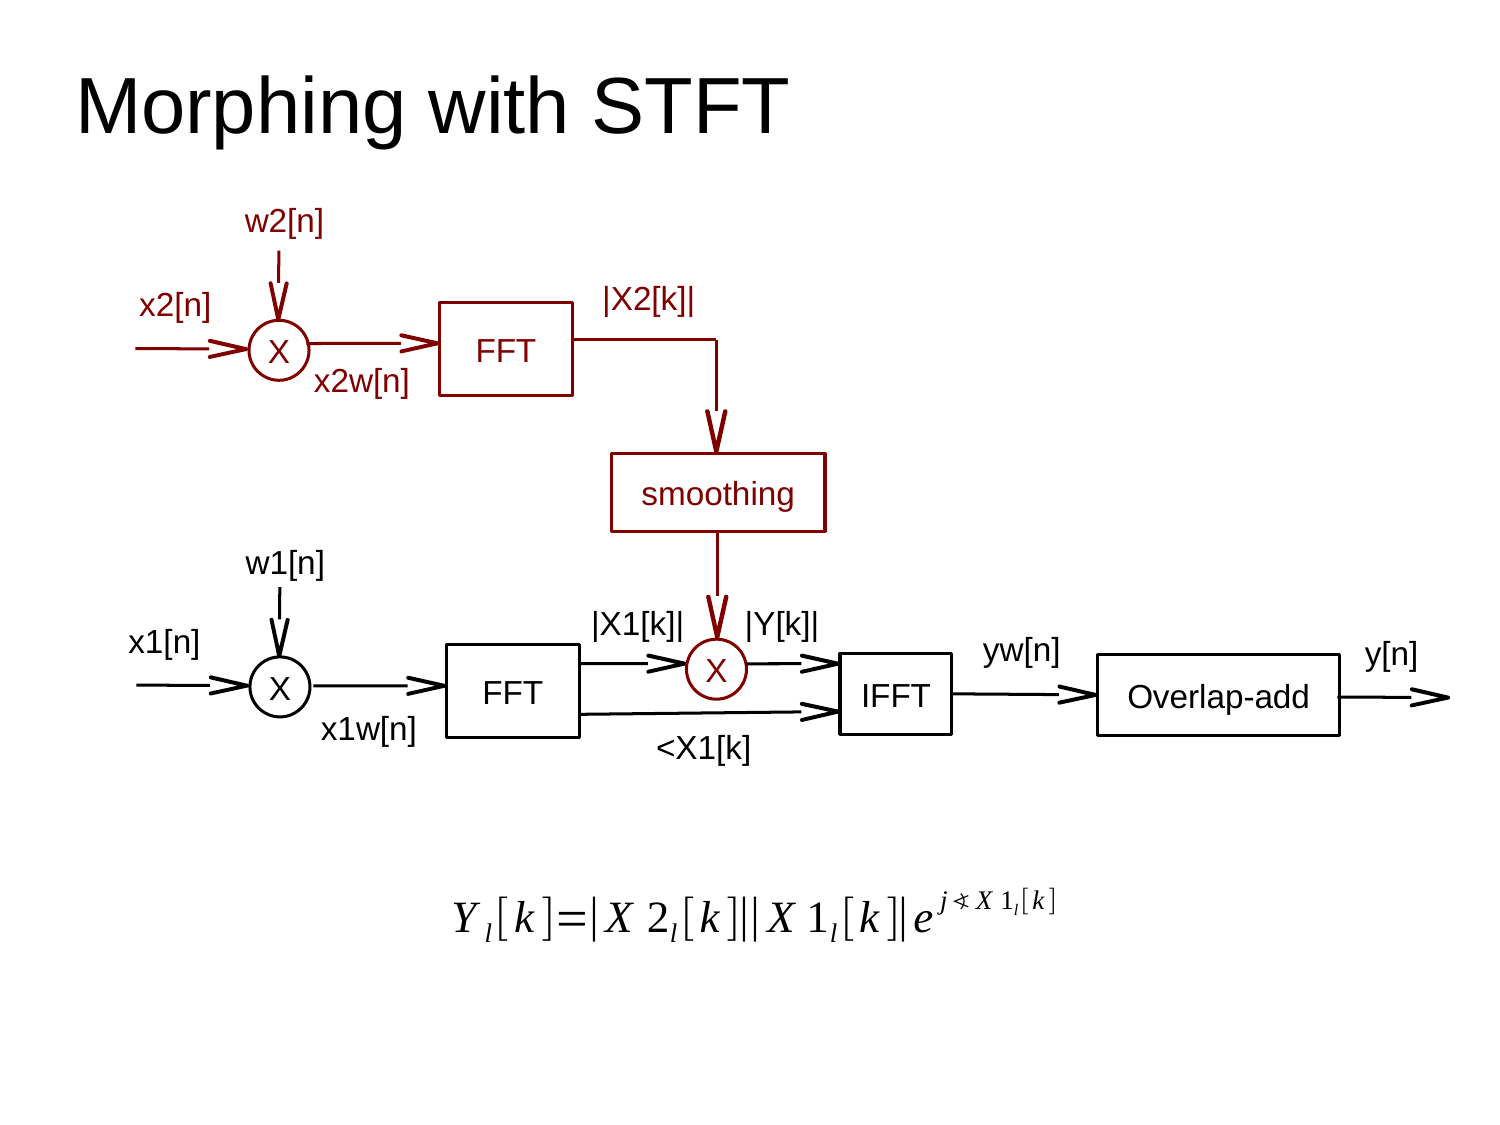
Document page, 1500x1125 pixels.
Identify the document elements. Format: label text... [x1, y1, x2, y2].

text_box X [686, 639, 747, 700]
text_box smoothing [611, 453, 826, 532]
chart [446, 885, 1062, 949]
text_box X [248, 320, 310, 381]
text_box w2[n] [229, 195, 340, 250]
text_box IFFT [840, 653, 952, 735]
text_box x2w[n] [299, 355, 426, 410]
text_box |Y[k]| [729, 598, 835, 653]
text_box FFT [446, 644, 580, 738]
text_box |X2[k]| [587, 273, 711, 329]
text_box |X1[k]| [576, 598, 700, 653]
text_box X [249, 656, 310, 717]
text_box Overlap-add [1097, 654, 1340, 736]
text_box FFT [439, 302, 573, 396]
text_box x1w[n] [306, 703, 432, 759]
text_box x1[n] [113, 616, 216, 672]
title Morphing with STFT [75, 12, 1426, 201]
text_box x2[n] [124, 279, 227, 335]
text_box y[n] [1350, 628, 1434, 683]
text_box yw[n] [968, 624, 1076, 680]
text_box w1[n] [230, 537, 341, 593]
text_box <X1[k] [641, 722, 767, 777]
